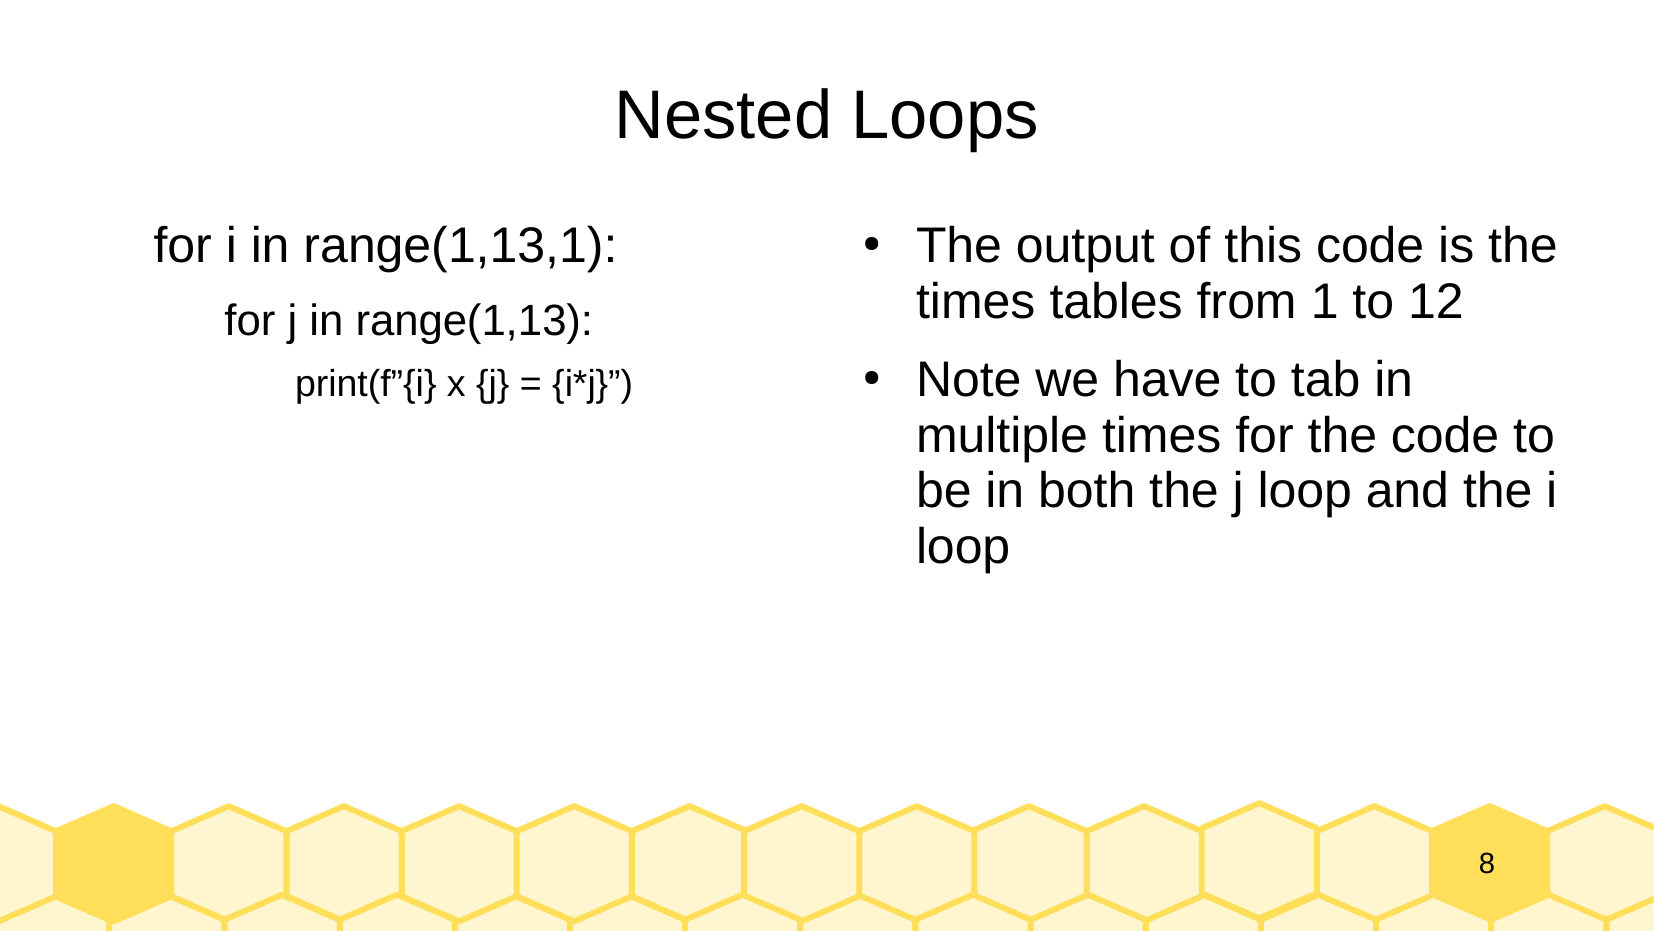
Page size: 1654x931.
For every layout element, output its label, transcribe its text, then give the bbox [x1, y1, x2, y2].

list The output of this code is the times tables from 1 to 12 Note we have to tab in multiple times for the code to be in both the j loop and the i loop [845, 217, 1572, 758]
list for i in range(1,13,1): for j in range(1,13): print(f”{i} x {j} = {i*j}”) [82, 217, 809, 758]
title Nested Loops [82, 37, 1571, 193]
